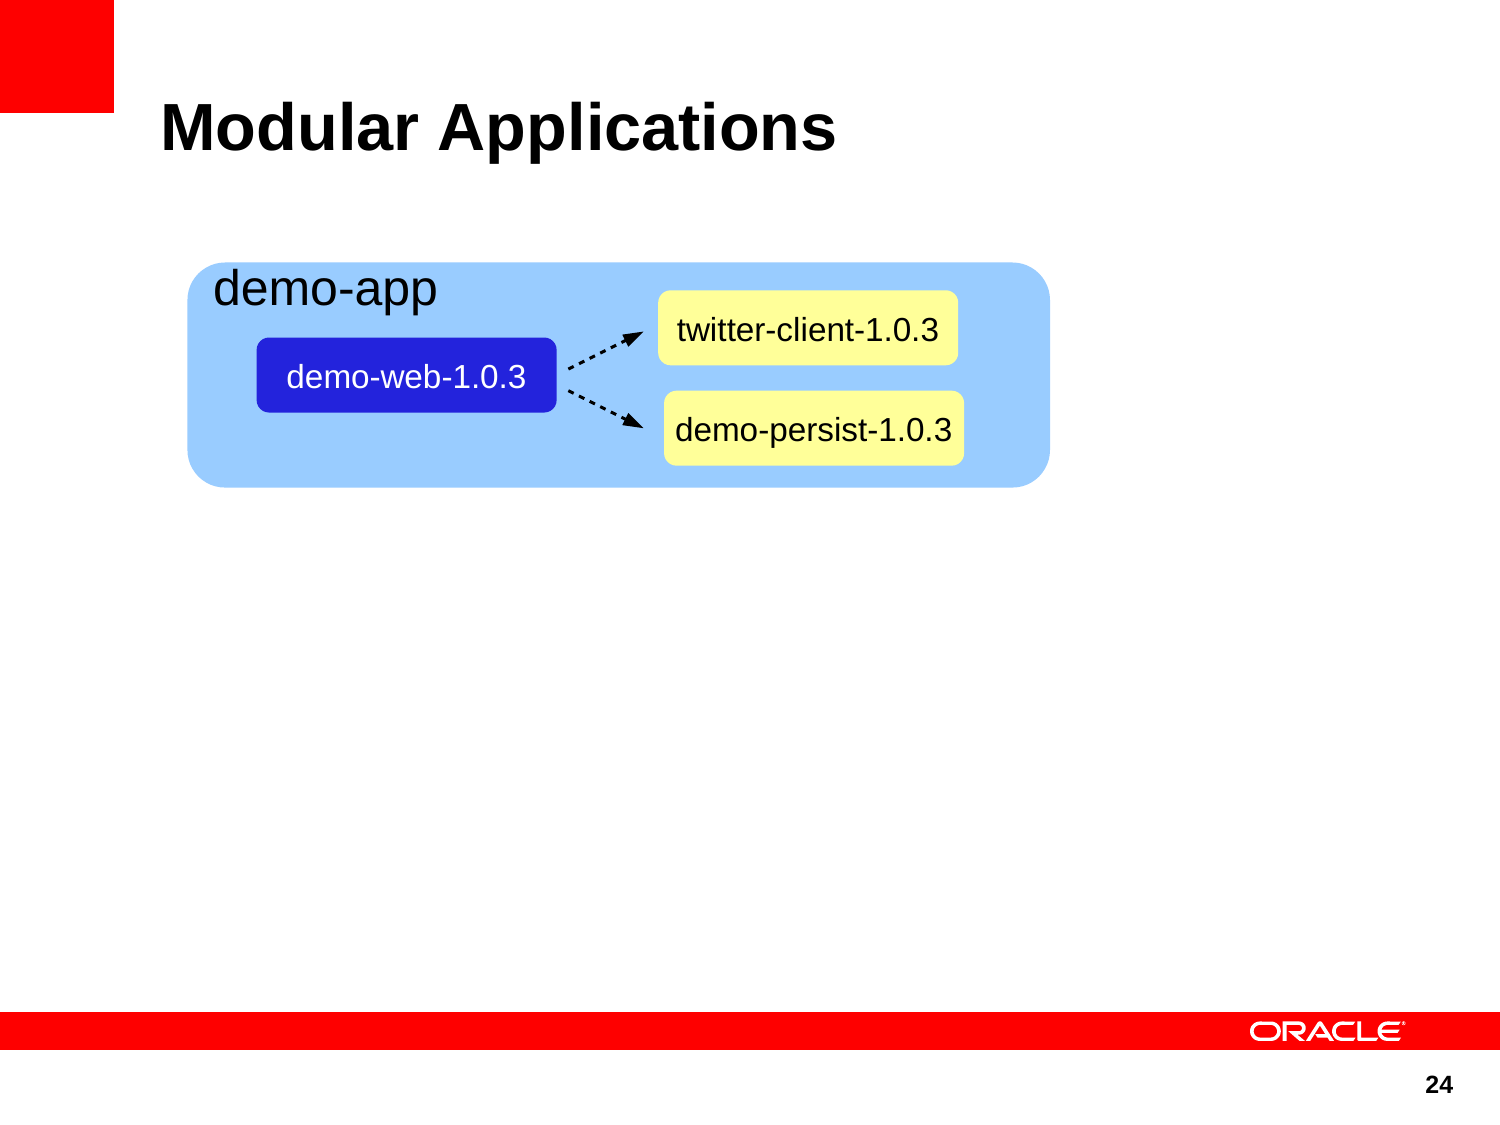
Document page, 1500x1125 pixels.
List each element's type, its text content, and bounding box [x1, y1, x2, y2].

text_box twitter-client-1.0.3 [658, 290, 959, 366]
text_box demo-app [187, 262, 1051, 488]
text_box demo-persist-1.0.3 [664, 390, 965, 466]
picture [0, 0, 114, 113]
text_box demo-web-1.0.3 [256, 337, 557, 413]
picture [0, 1012, 1500, 1050]
title Modular Applications [145, 49, 1390, 205]
